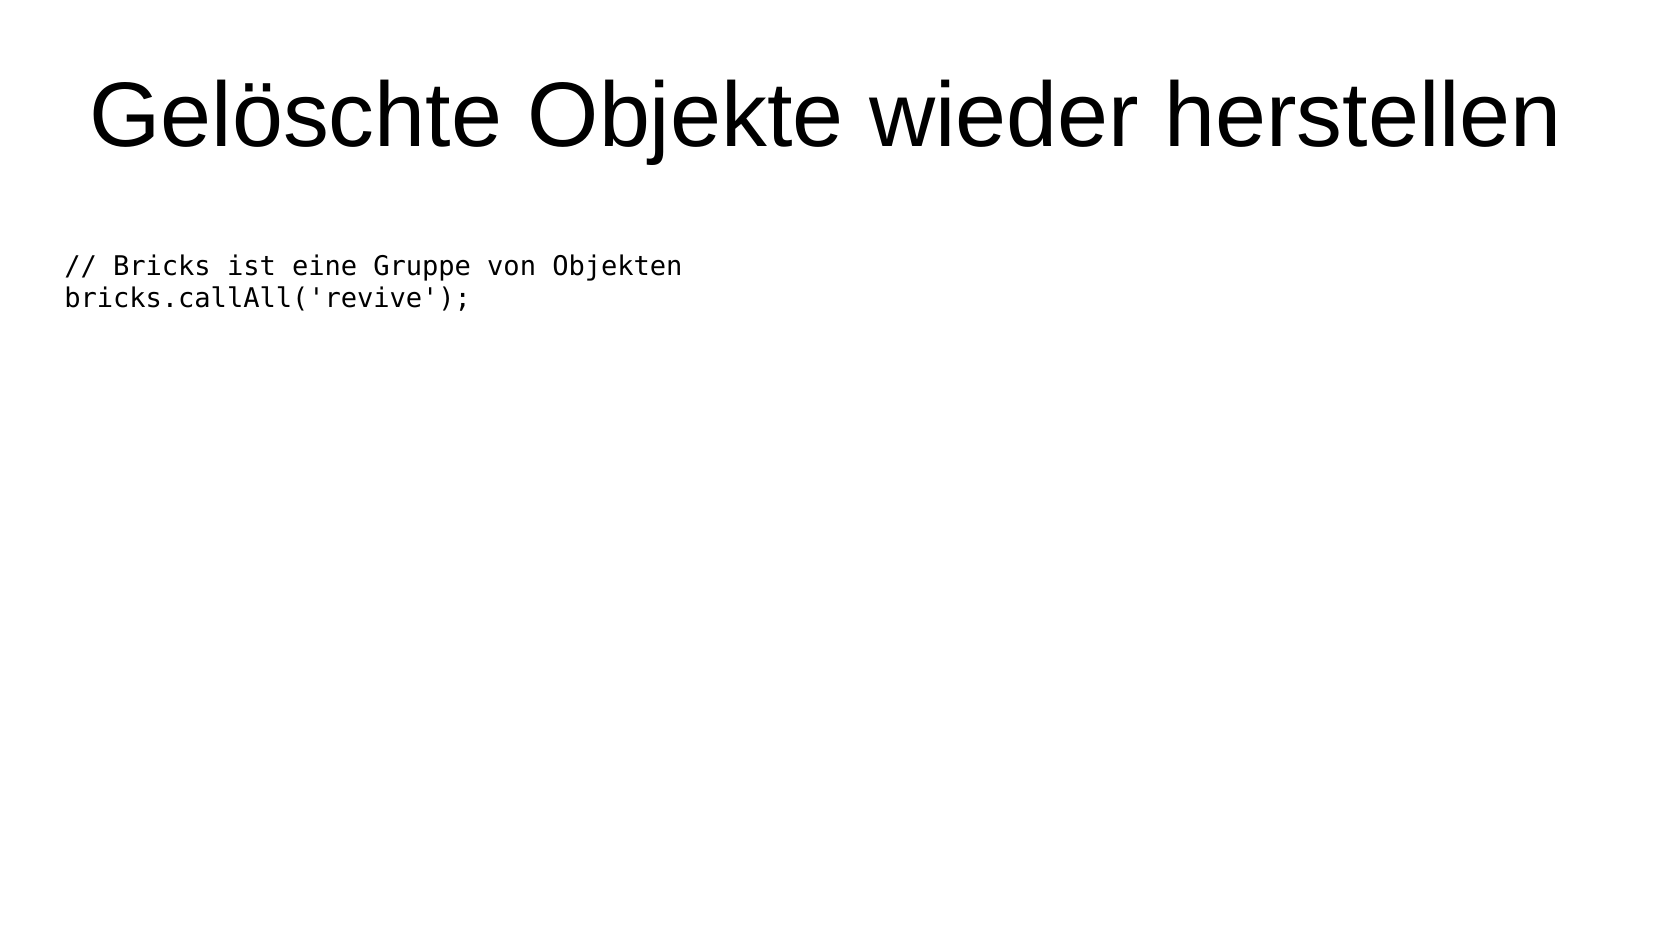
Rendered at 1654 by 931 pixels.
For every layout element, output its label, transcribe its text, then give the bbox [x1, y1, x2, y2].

title Gelöschte Objekte wieder herstellen [82, 37, 1571, 193]
text_box // Bricks ist eine Gruppe von Objekten bricks.callAll('revive'); [49, 243, 1608, 689]
